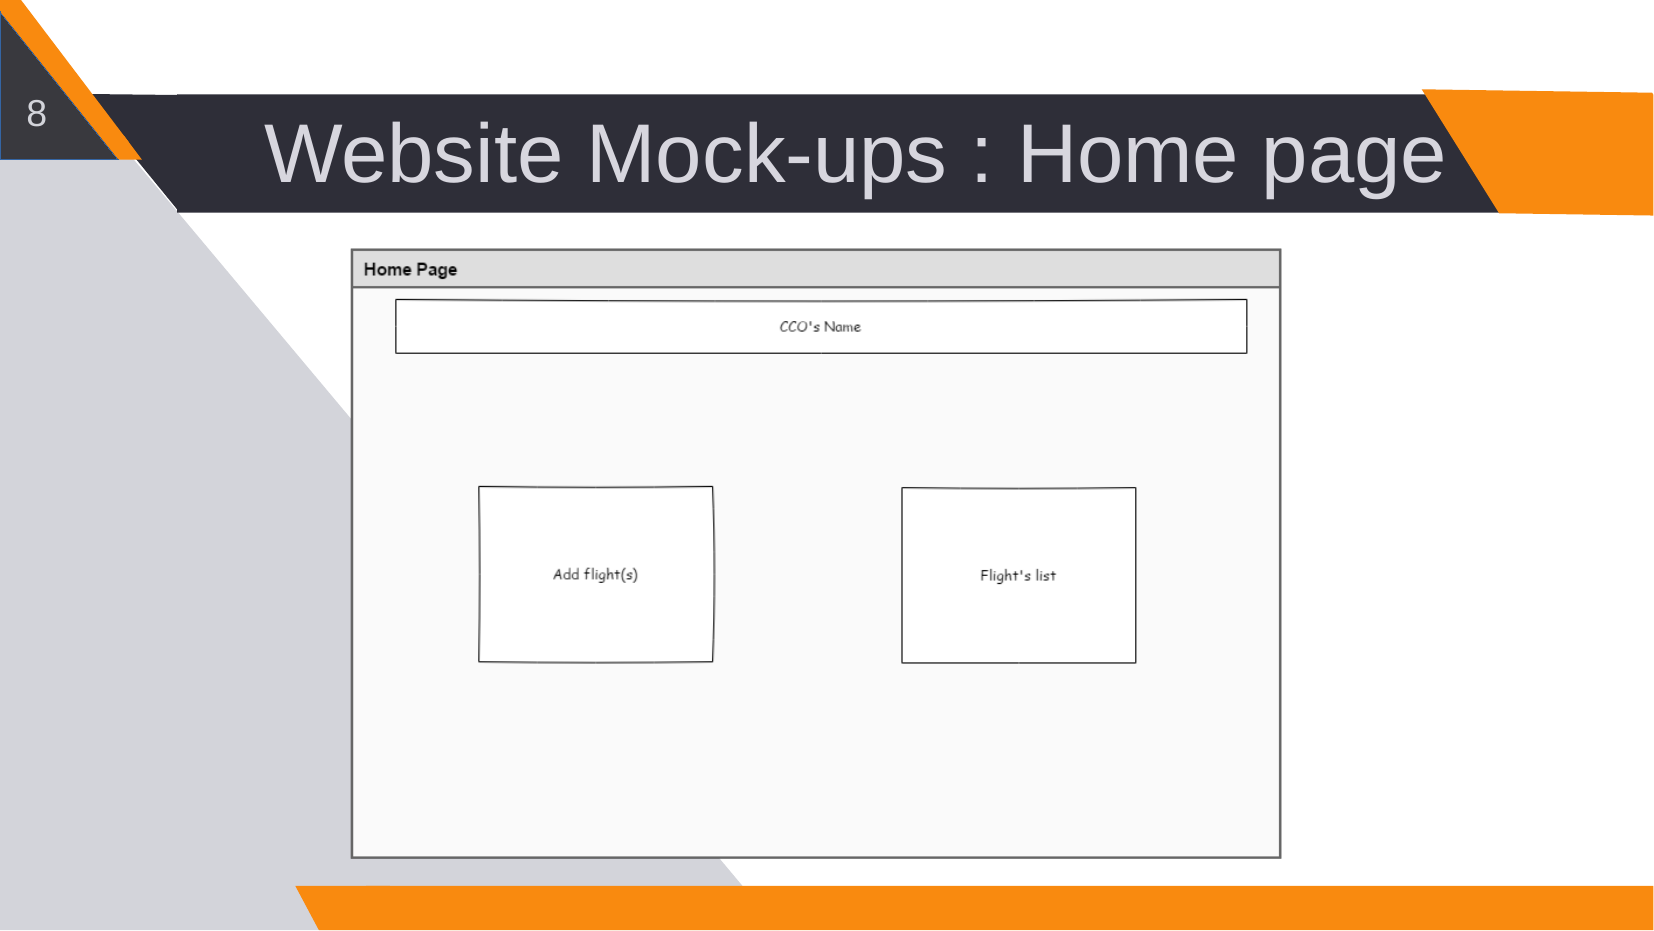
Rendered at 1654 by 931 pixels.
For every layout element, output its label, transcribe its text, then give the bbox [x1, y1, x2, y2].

text_box 8 [11, 84, 48, 142]
text_box [0, 0, 1654, 931]
text_box [1421, 89, 1654, 216]
picture [213, 216, 1424, 875]
text_box Website Mock-ups : Home page [177, 94, 1498, 213]
